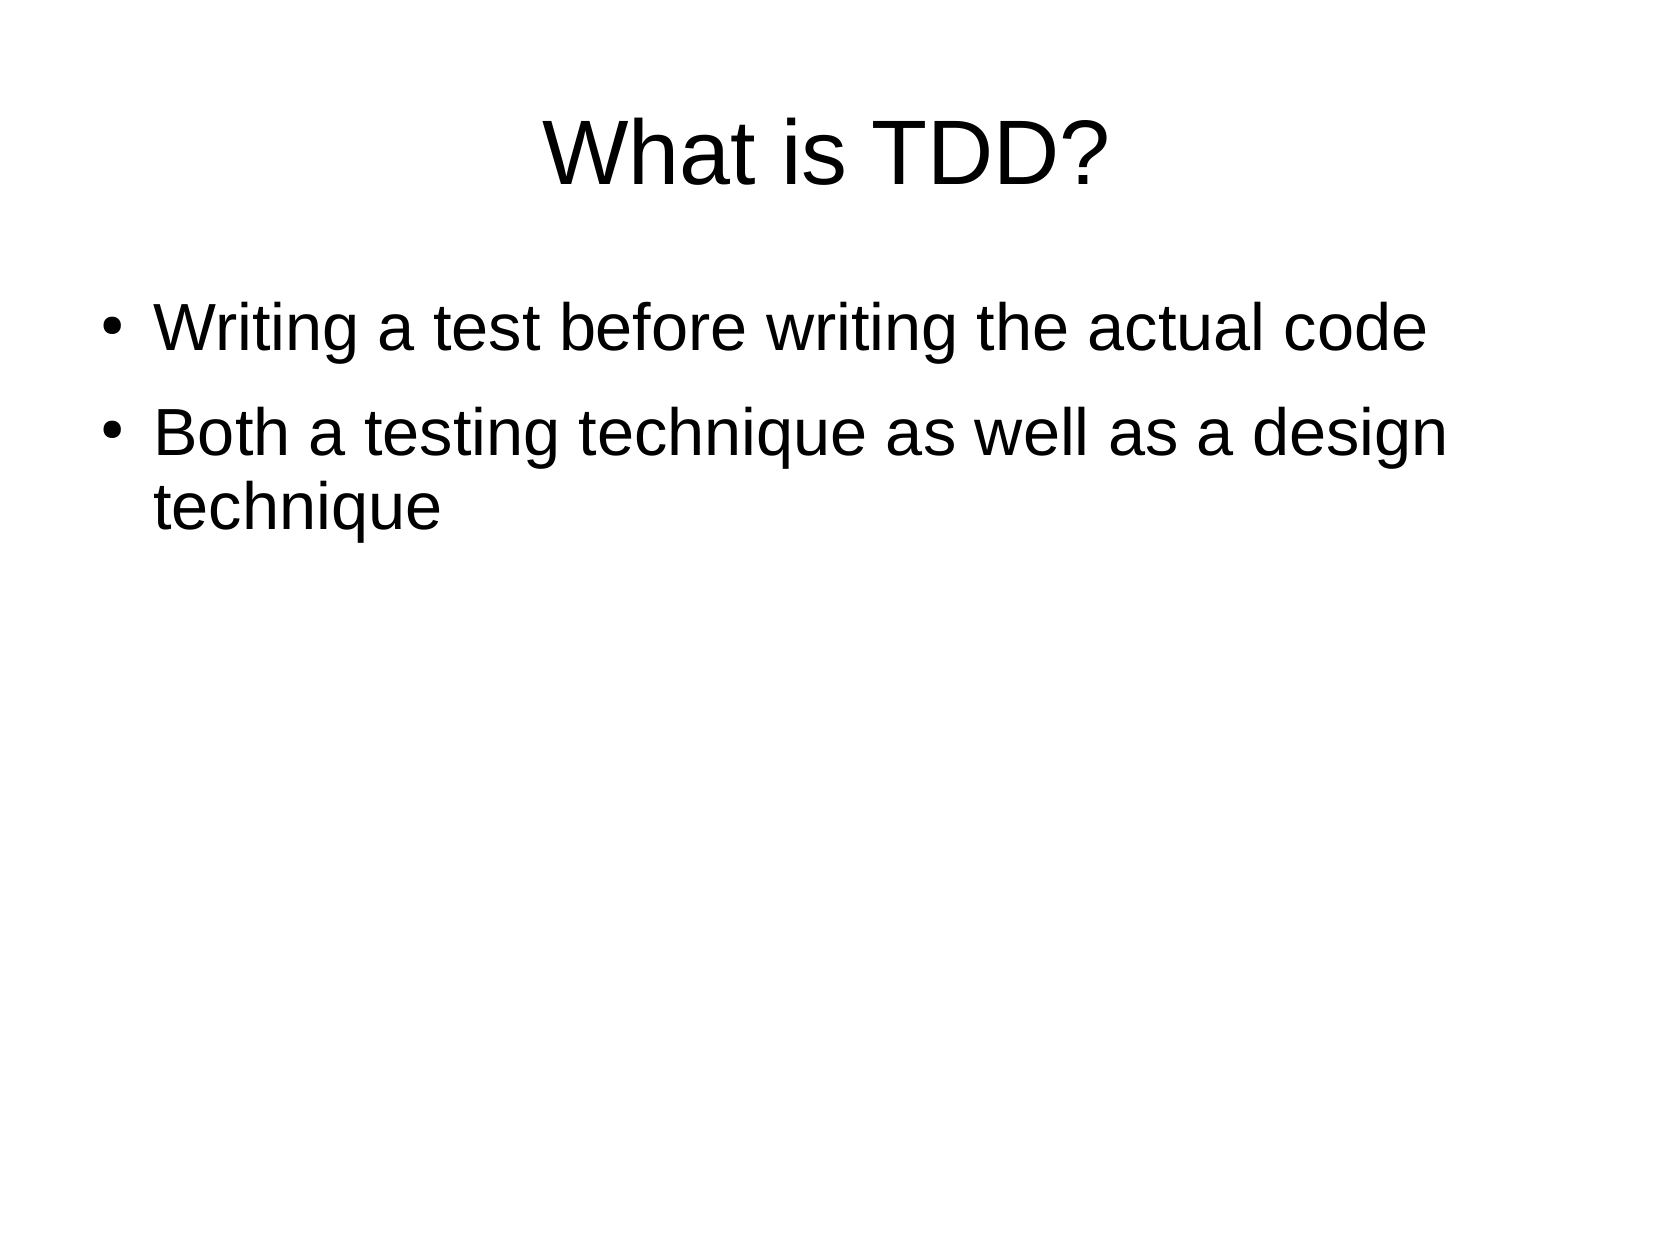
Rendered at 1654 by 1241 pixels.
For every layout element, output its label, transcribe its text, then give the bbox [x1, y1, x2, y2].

list Writing a test before writing the actual code Both a testing technique as well as a design technique [82, 290, 1571, 1010]
title What is TDD? [82, 49, 1571, 257]
